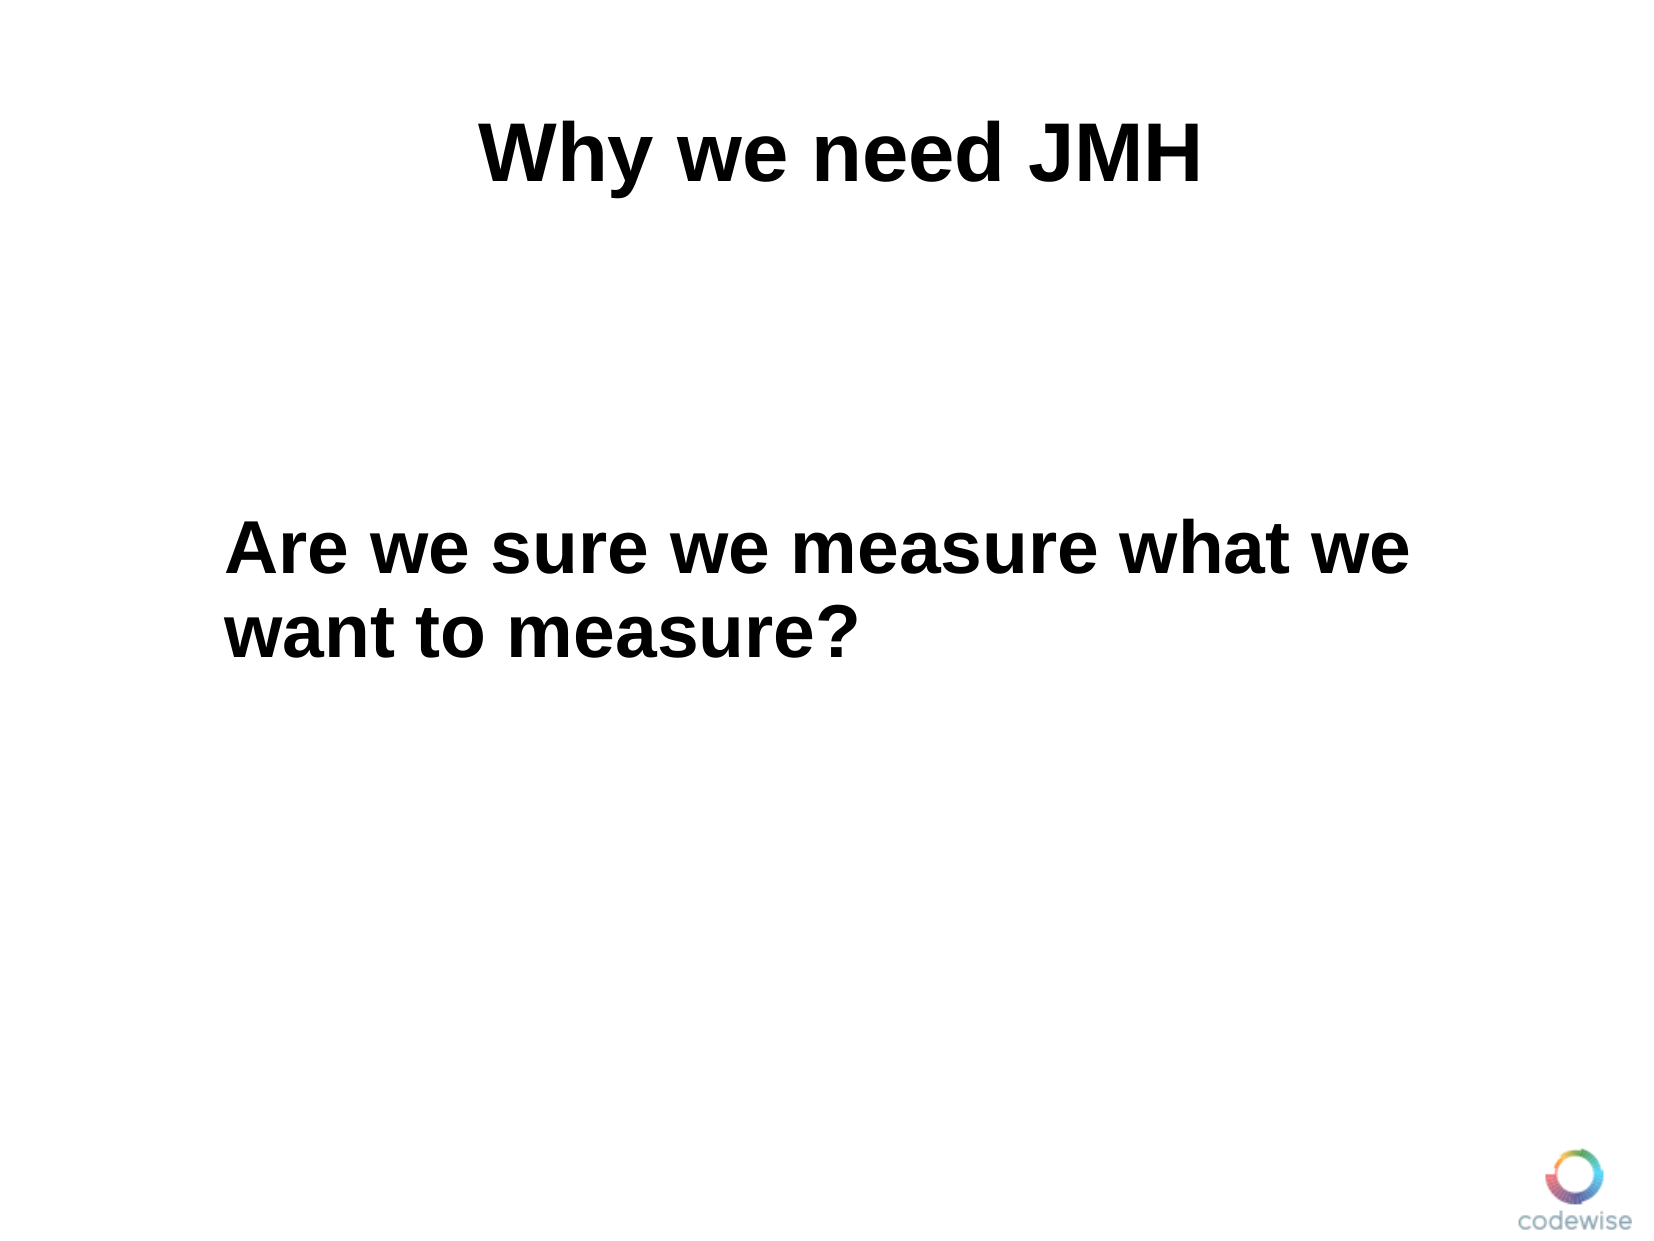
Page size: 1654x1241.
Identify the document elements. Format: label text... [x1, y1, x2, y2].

list Are we sure we measure what we want to measure? [82, 290, 1538, 1010]
title Why we need JMH [82, 49, 1571, 257]
picture [1497, 1146, 1654, 1241]
